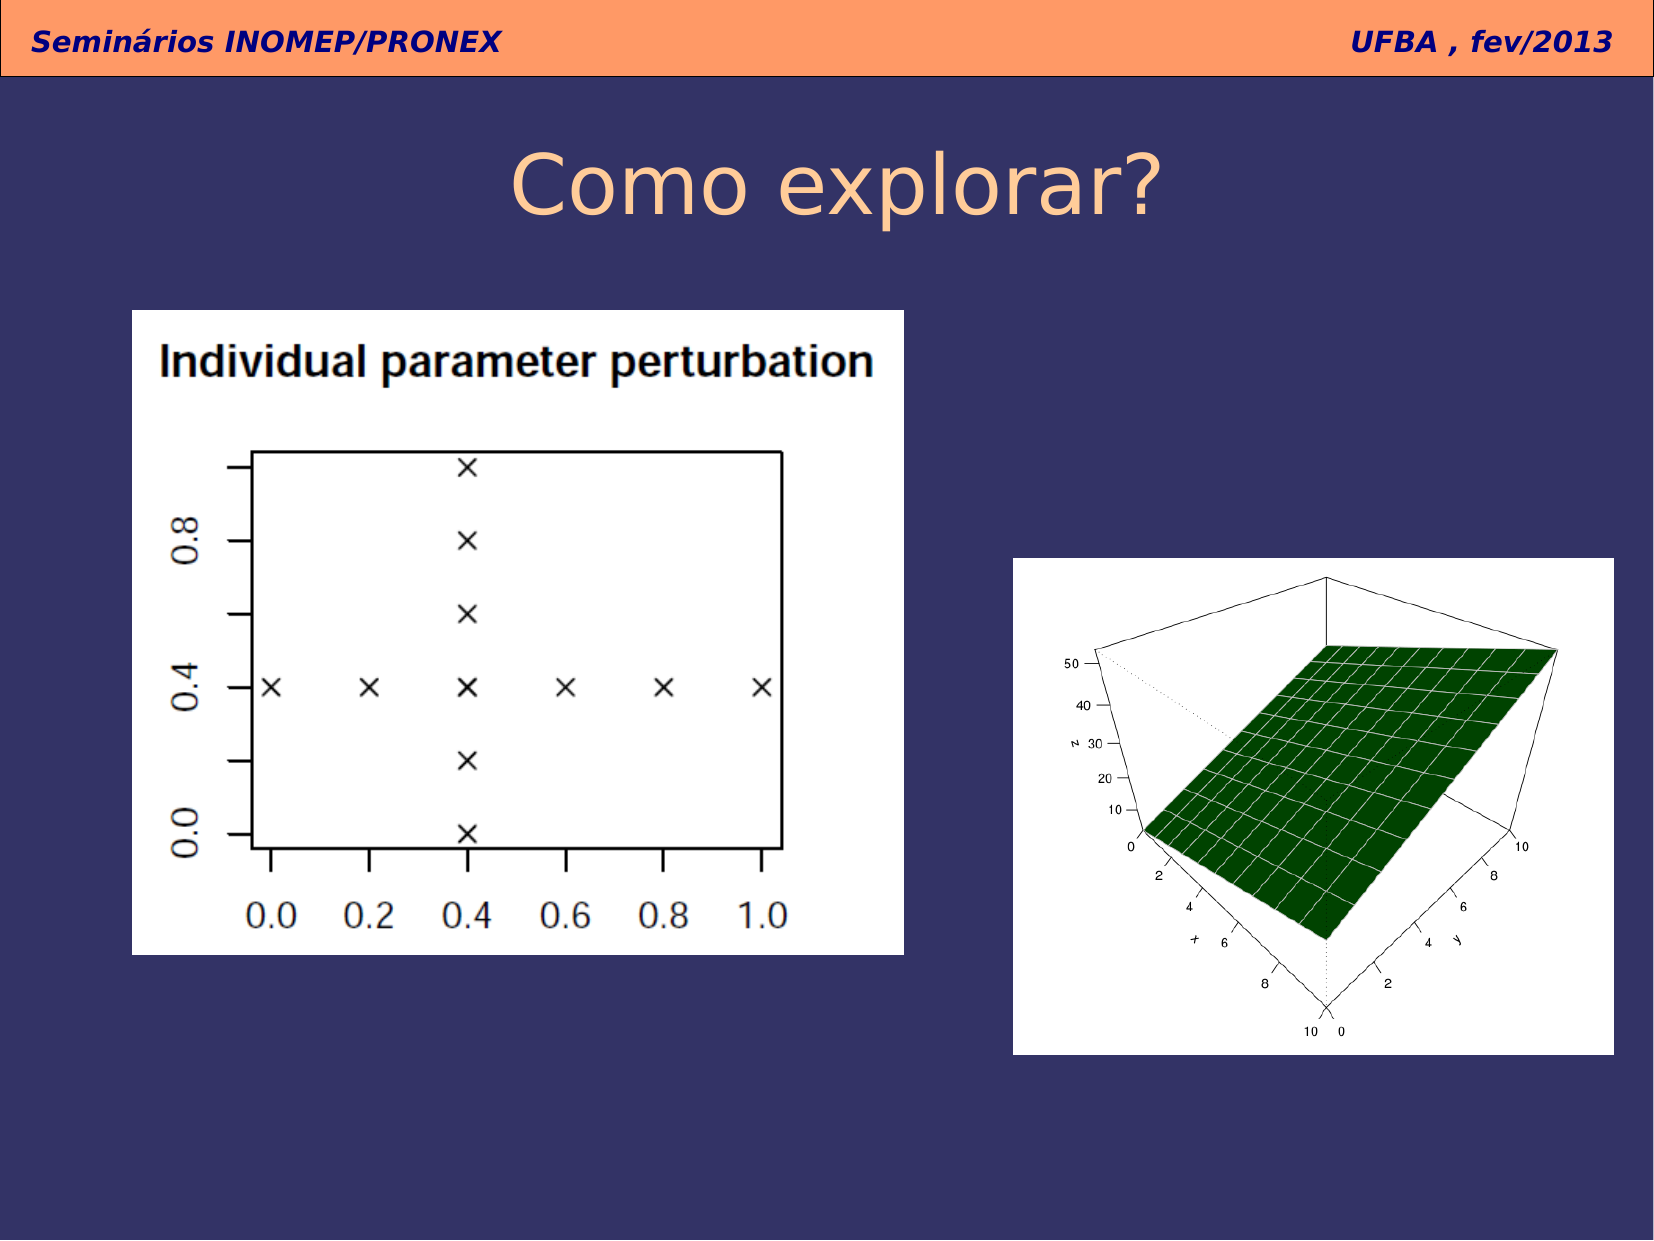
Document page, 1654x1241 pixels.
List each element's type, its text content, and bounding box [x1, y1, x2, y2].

picture [1013, 558, 1614, 1055]
title Como explorar? [68, 111, 1634, 259]
picture [132, 310, 904, 955]
